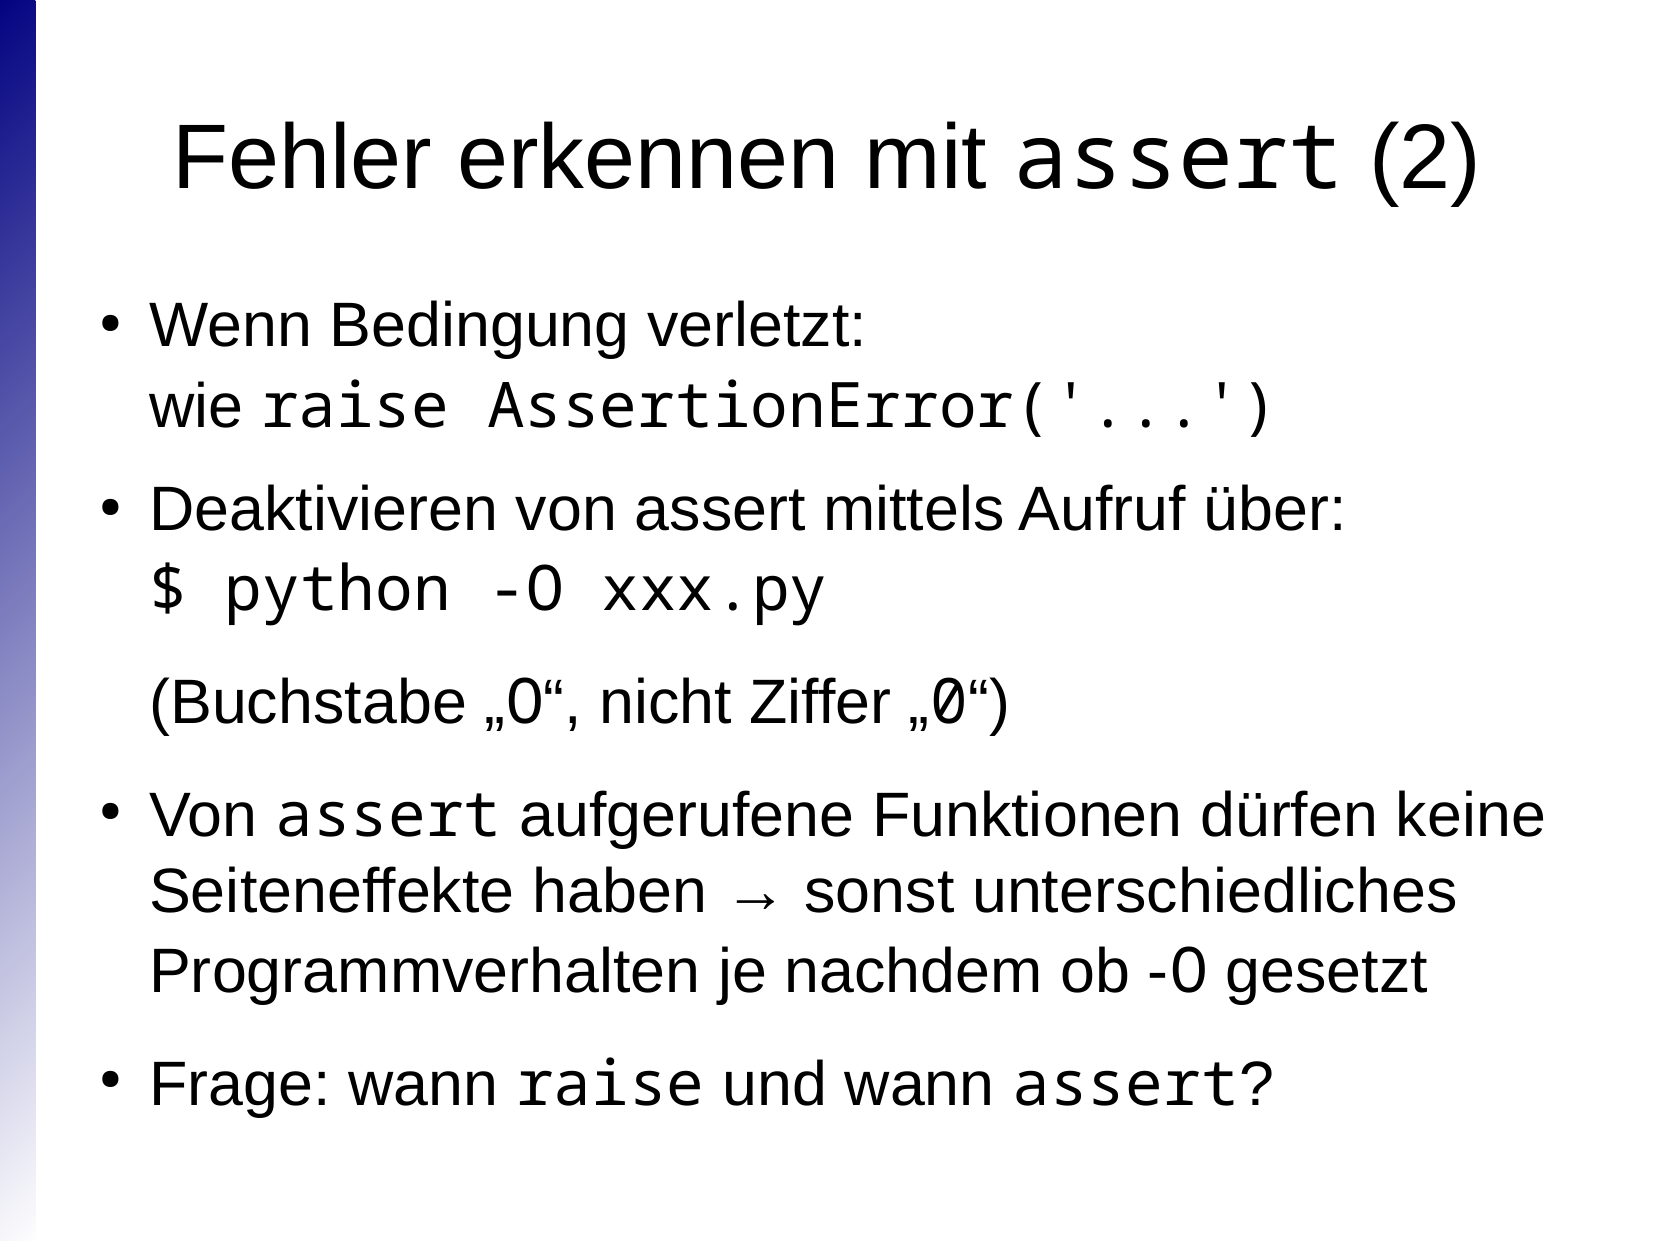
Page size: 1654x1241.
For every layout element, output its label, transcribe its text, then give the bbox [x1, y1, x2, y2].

title Fehler erkennen mit assert (2) [82, 49, 1571, 257]
list Wenn Bedingung verletzt: wie raise AssertionError('...') Deaktivieren von assert mittels Aufruf über: $ python -O xxx.py (Buchstabe „O“, nicht Ziffer „0“) Von assert aufgerufene Funktionen dürfen keine Seiteneffekte haben → sonst unterschiedliches Programmverhalten je nachdem ob -O gesetzt Frage: wann raise und wann assert? [82, 290, 1571, 1134]
